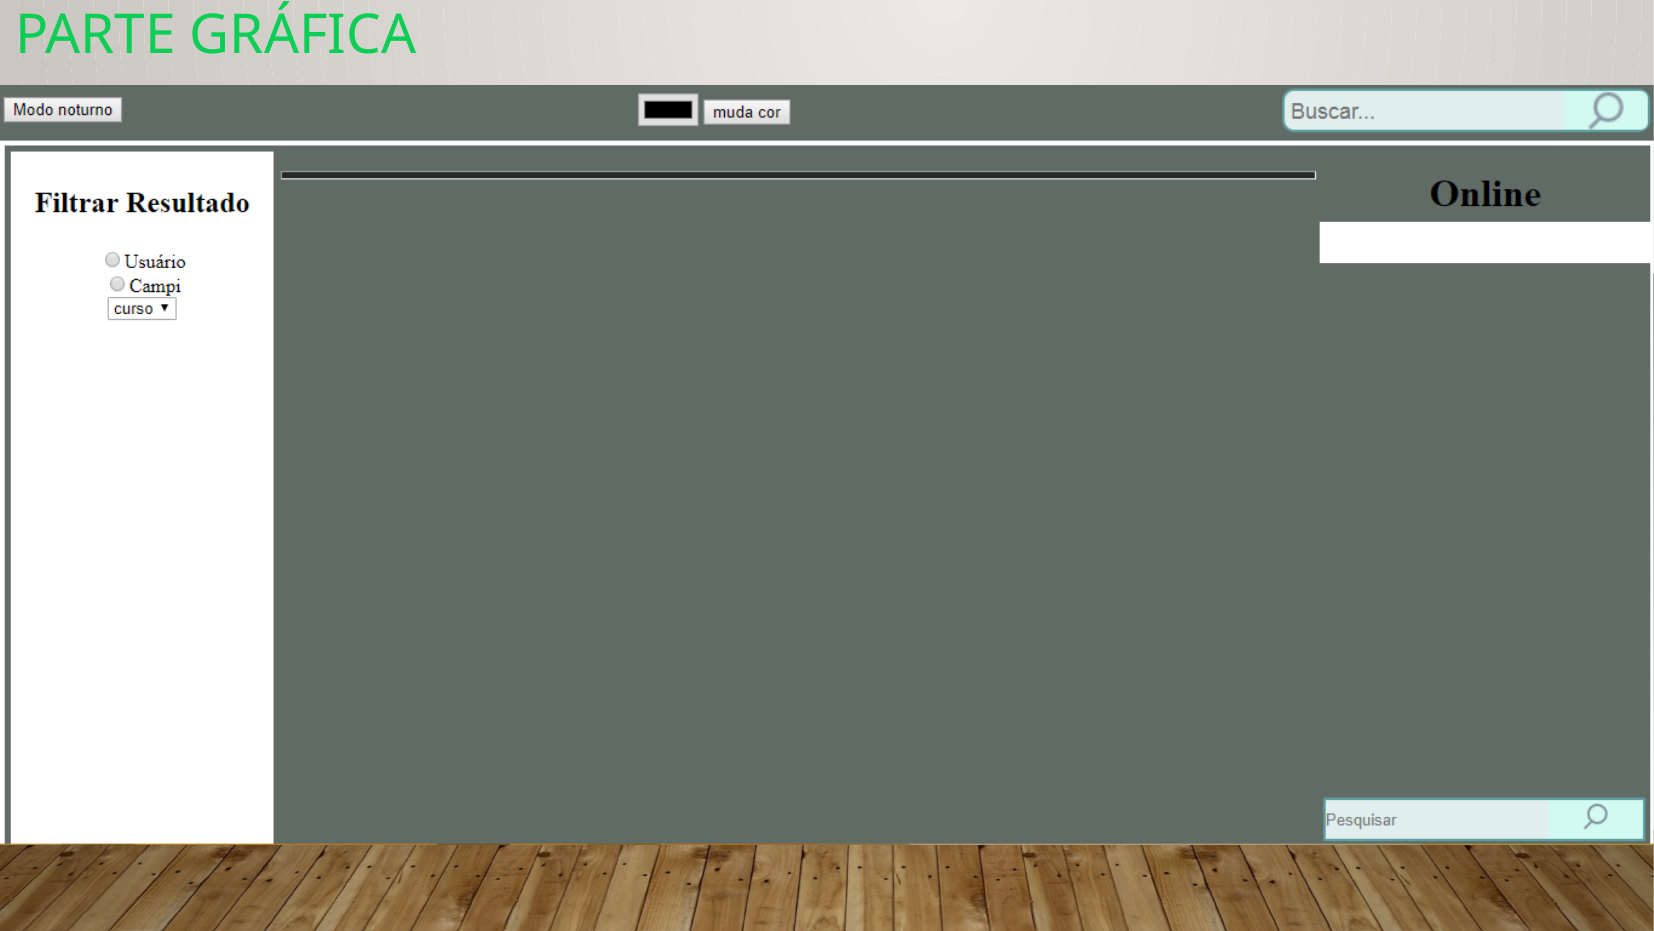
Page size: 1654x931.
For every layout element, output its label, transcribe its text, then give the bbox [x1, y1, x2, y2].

text_box Pesquisa [744, 75, 1235, 85]
picture [0, 85, 1654, 845]
title Parte Gráfica [0, 0, 1489, 85]
